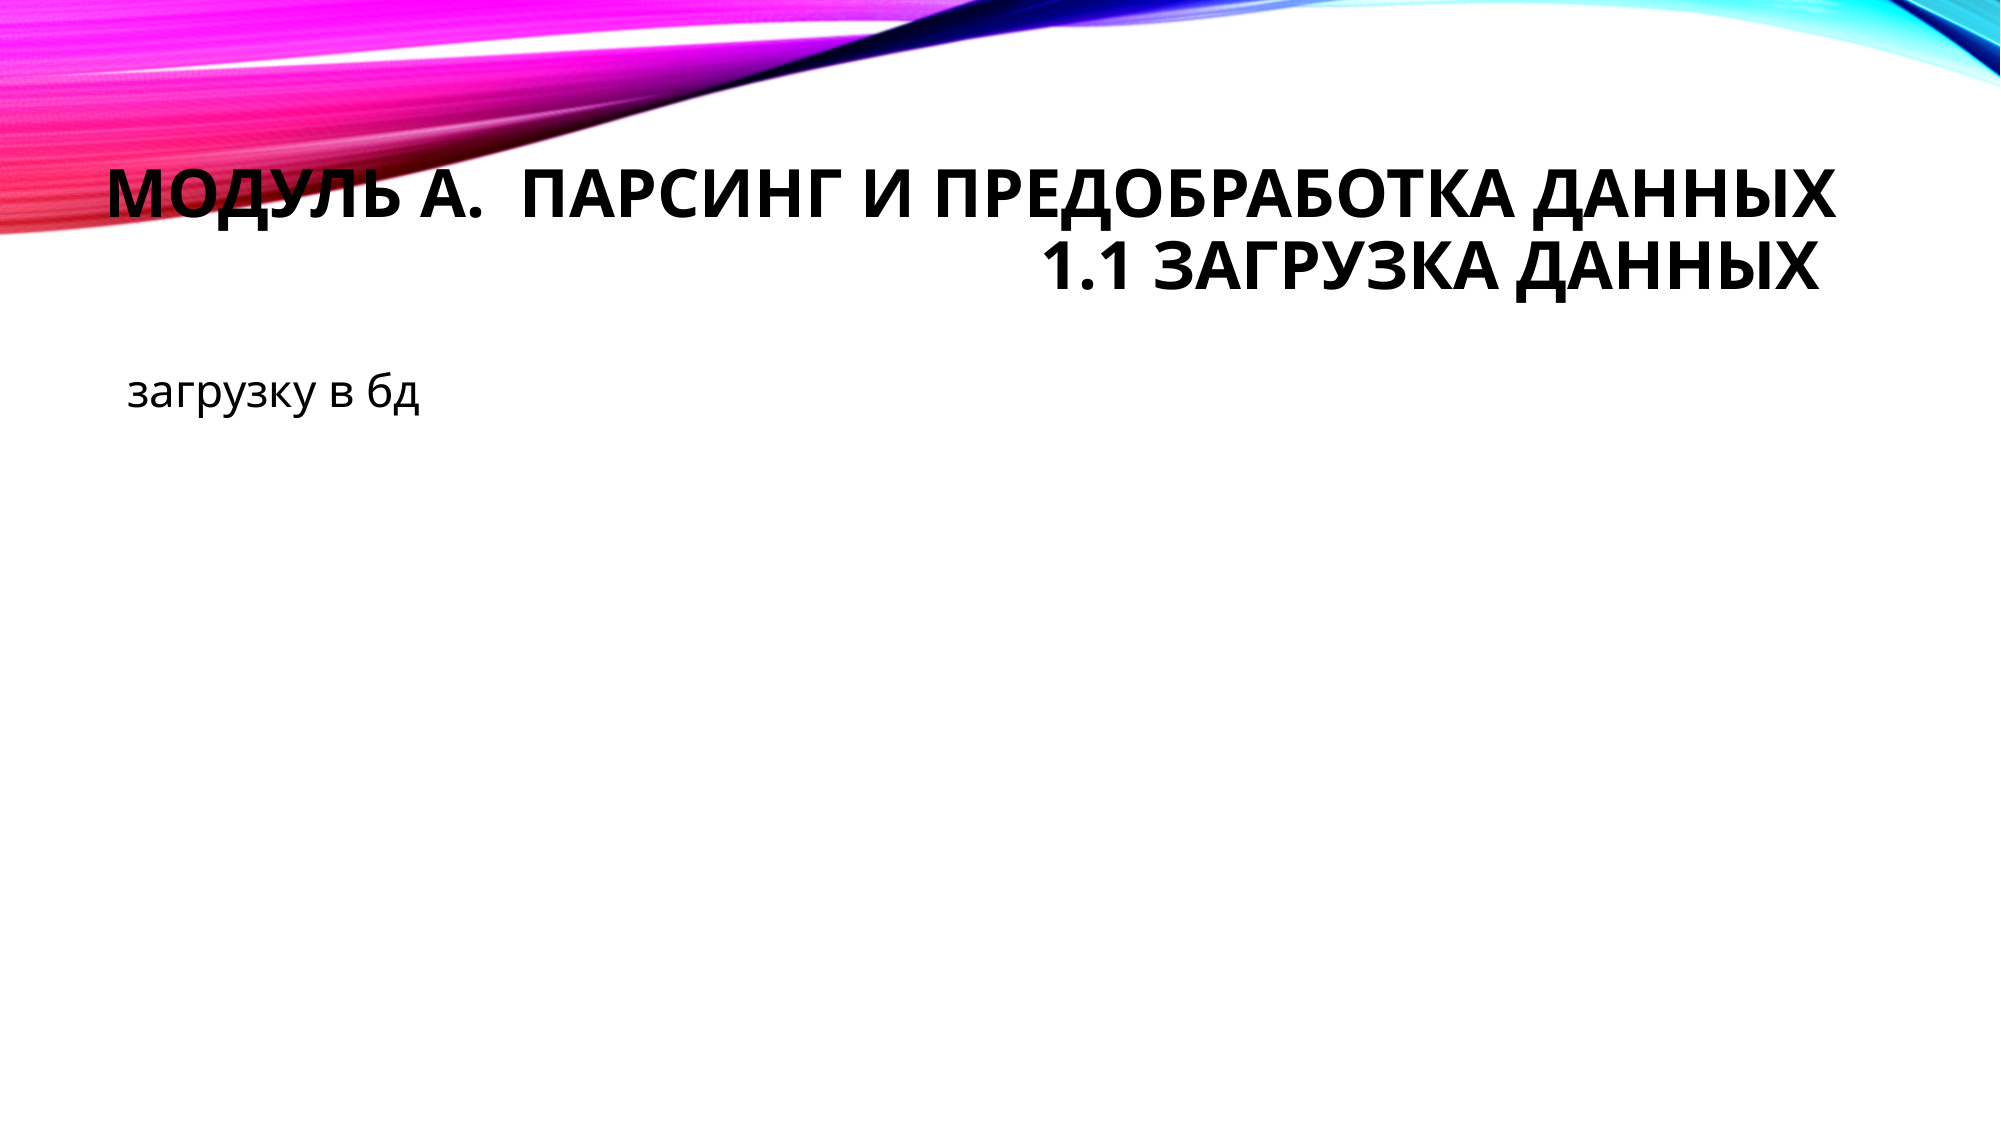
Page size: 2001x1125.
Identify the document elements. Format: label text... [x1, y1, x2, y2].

list загрузку в бд [112, 360, 1888, 1021]
title Модуль А. Парсинг и предобработка данных 1.1 Загрузка данных [89, 125, 1888, 338]
